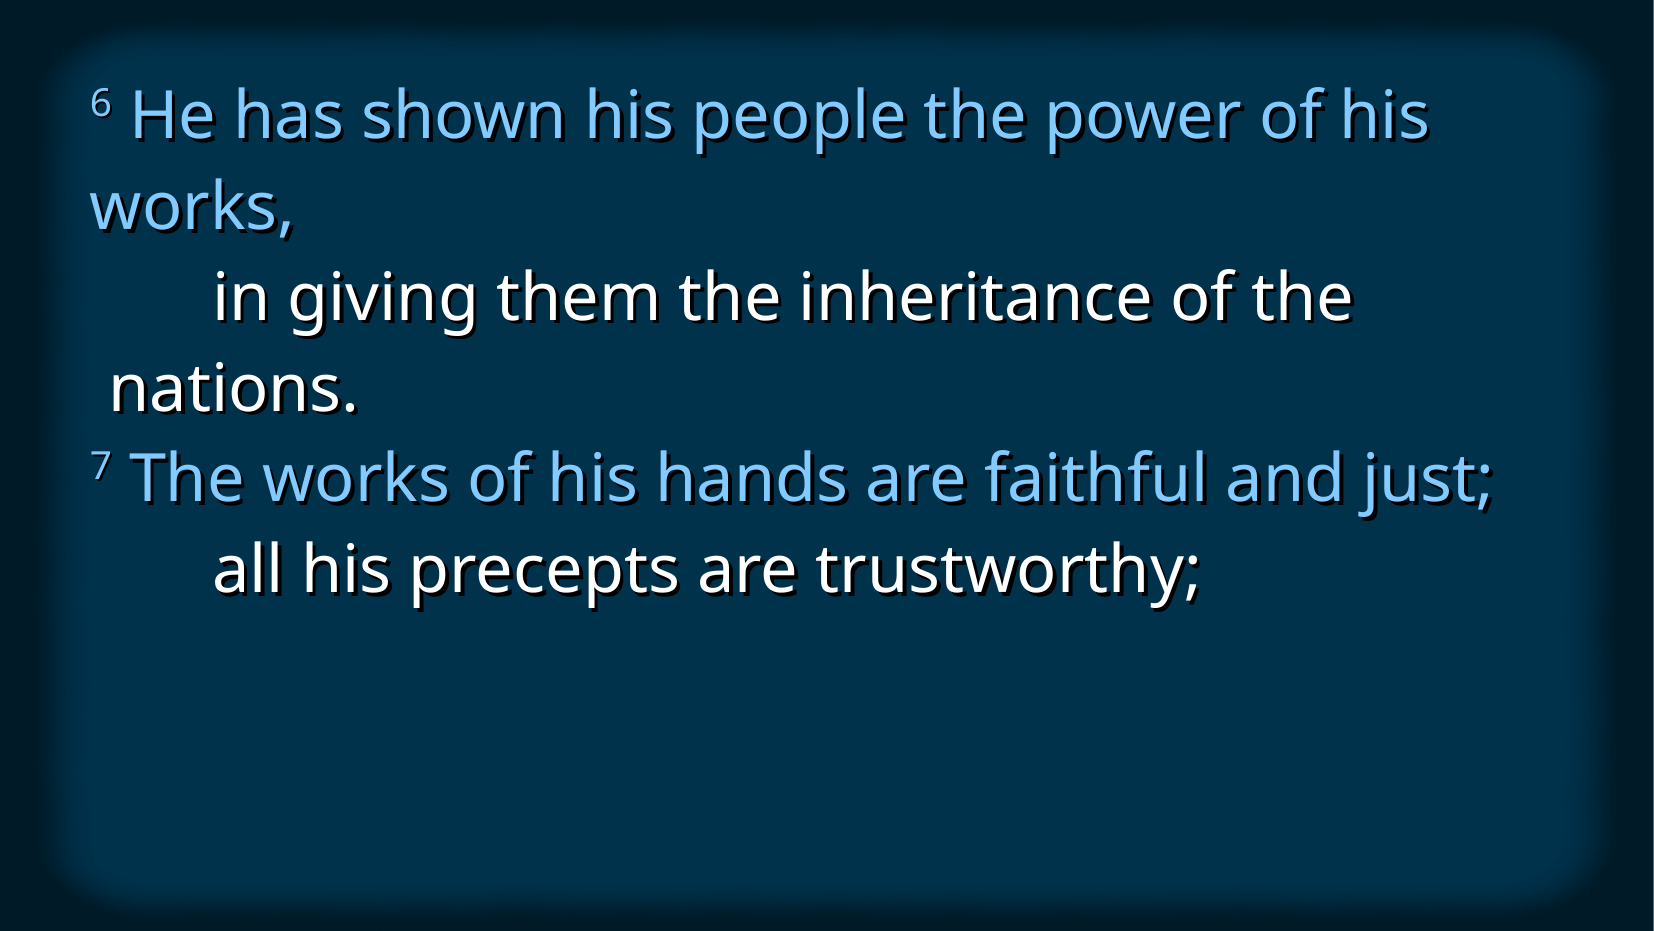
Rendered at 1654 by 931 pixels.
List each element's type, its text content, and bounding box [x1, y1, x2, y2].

text_box 6 He has shown his people the power of his works, in giving them the inheritance of the nations. 7 The works of his hands are faithful and just; all his precepts are trustworthy; [75, 60, 1576, 430]
picture [0, 0, 1654, 931]
